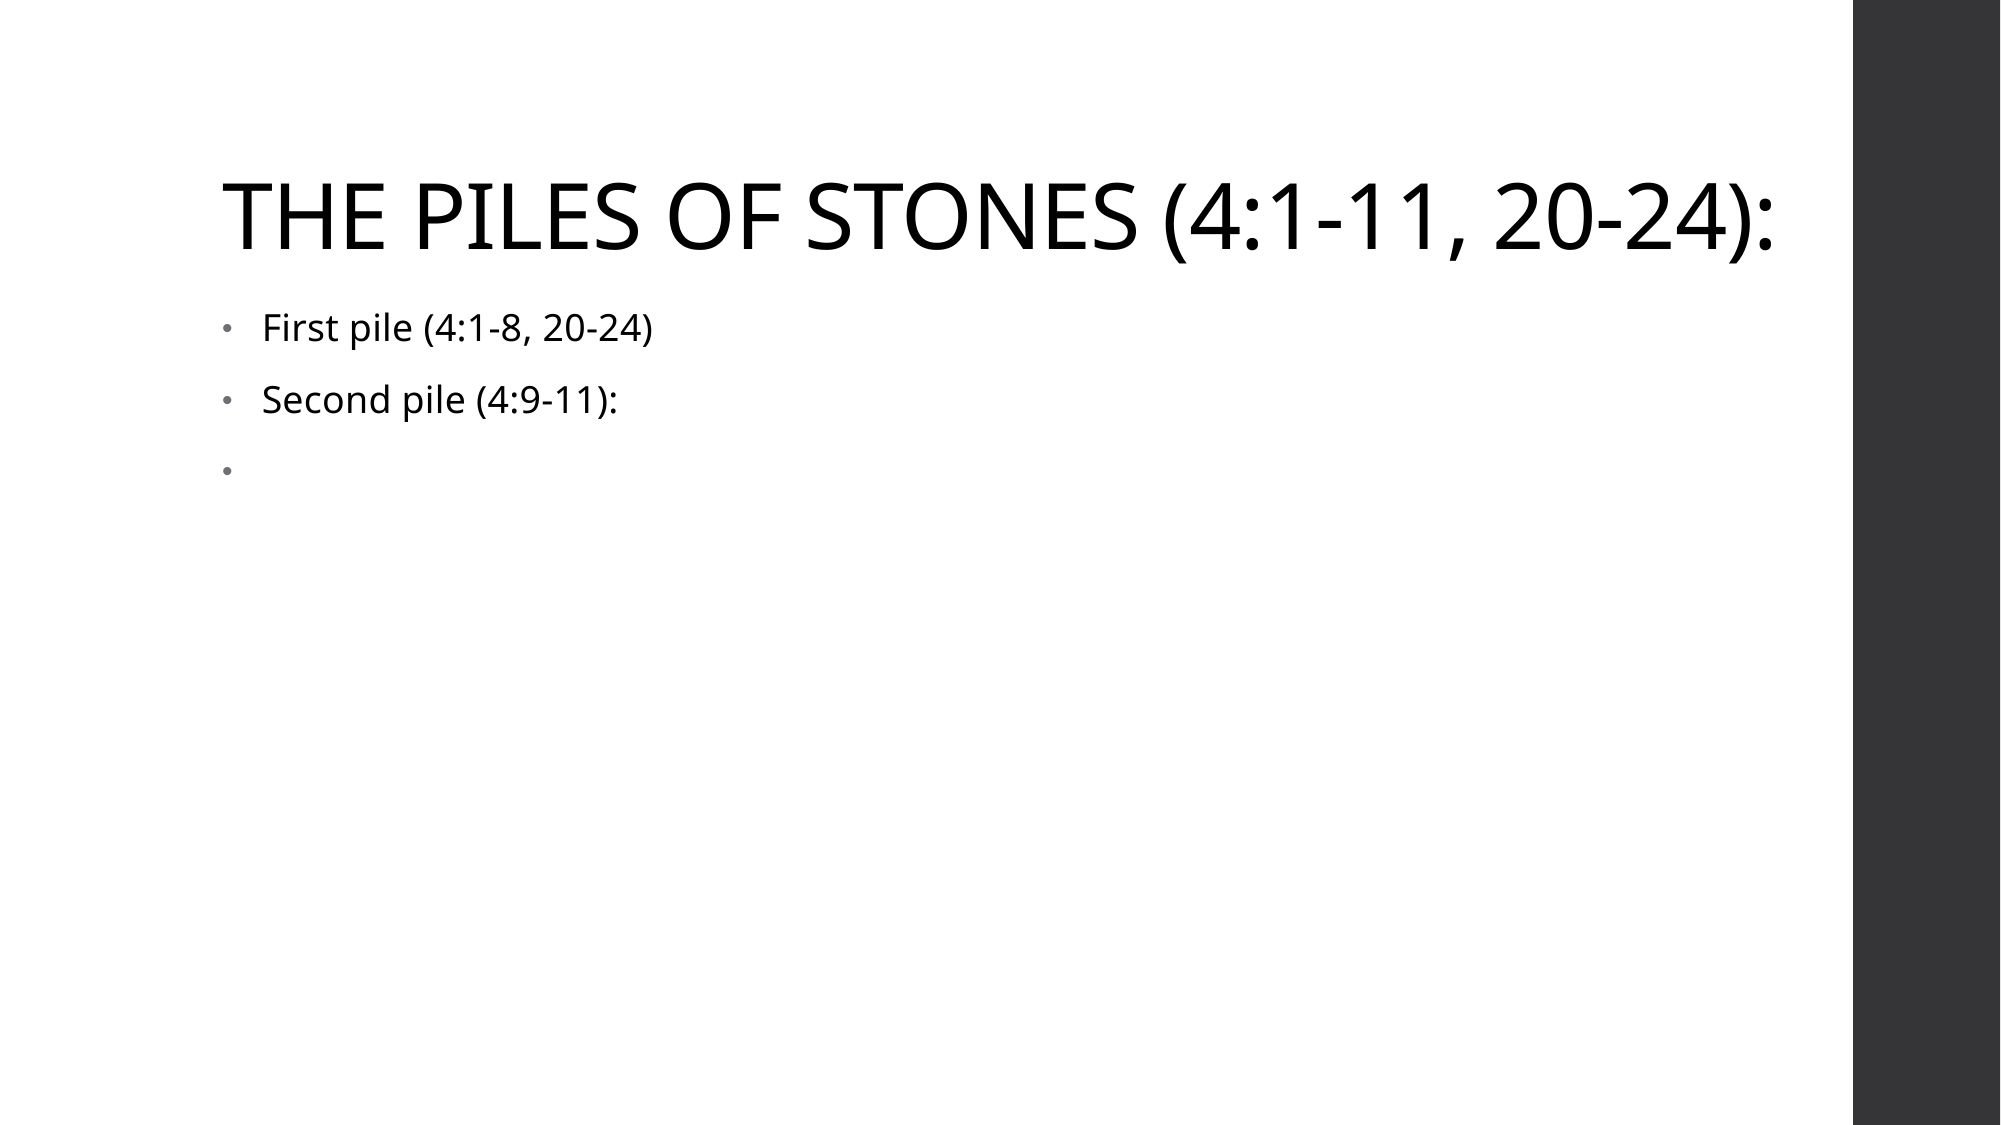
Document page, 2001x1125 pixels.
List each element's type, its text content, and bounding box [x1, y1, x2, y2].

list First pile (4:1-8, 20-24) Second pile (4:9-11): [206, 299, 1617, 1014]
title THE PILES OF STONES (4:1-11, 20-24): [206, 60, 1797, 278]
